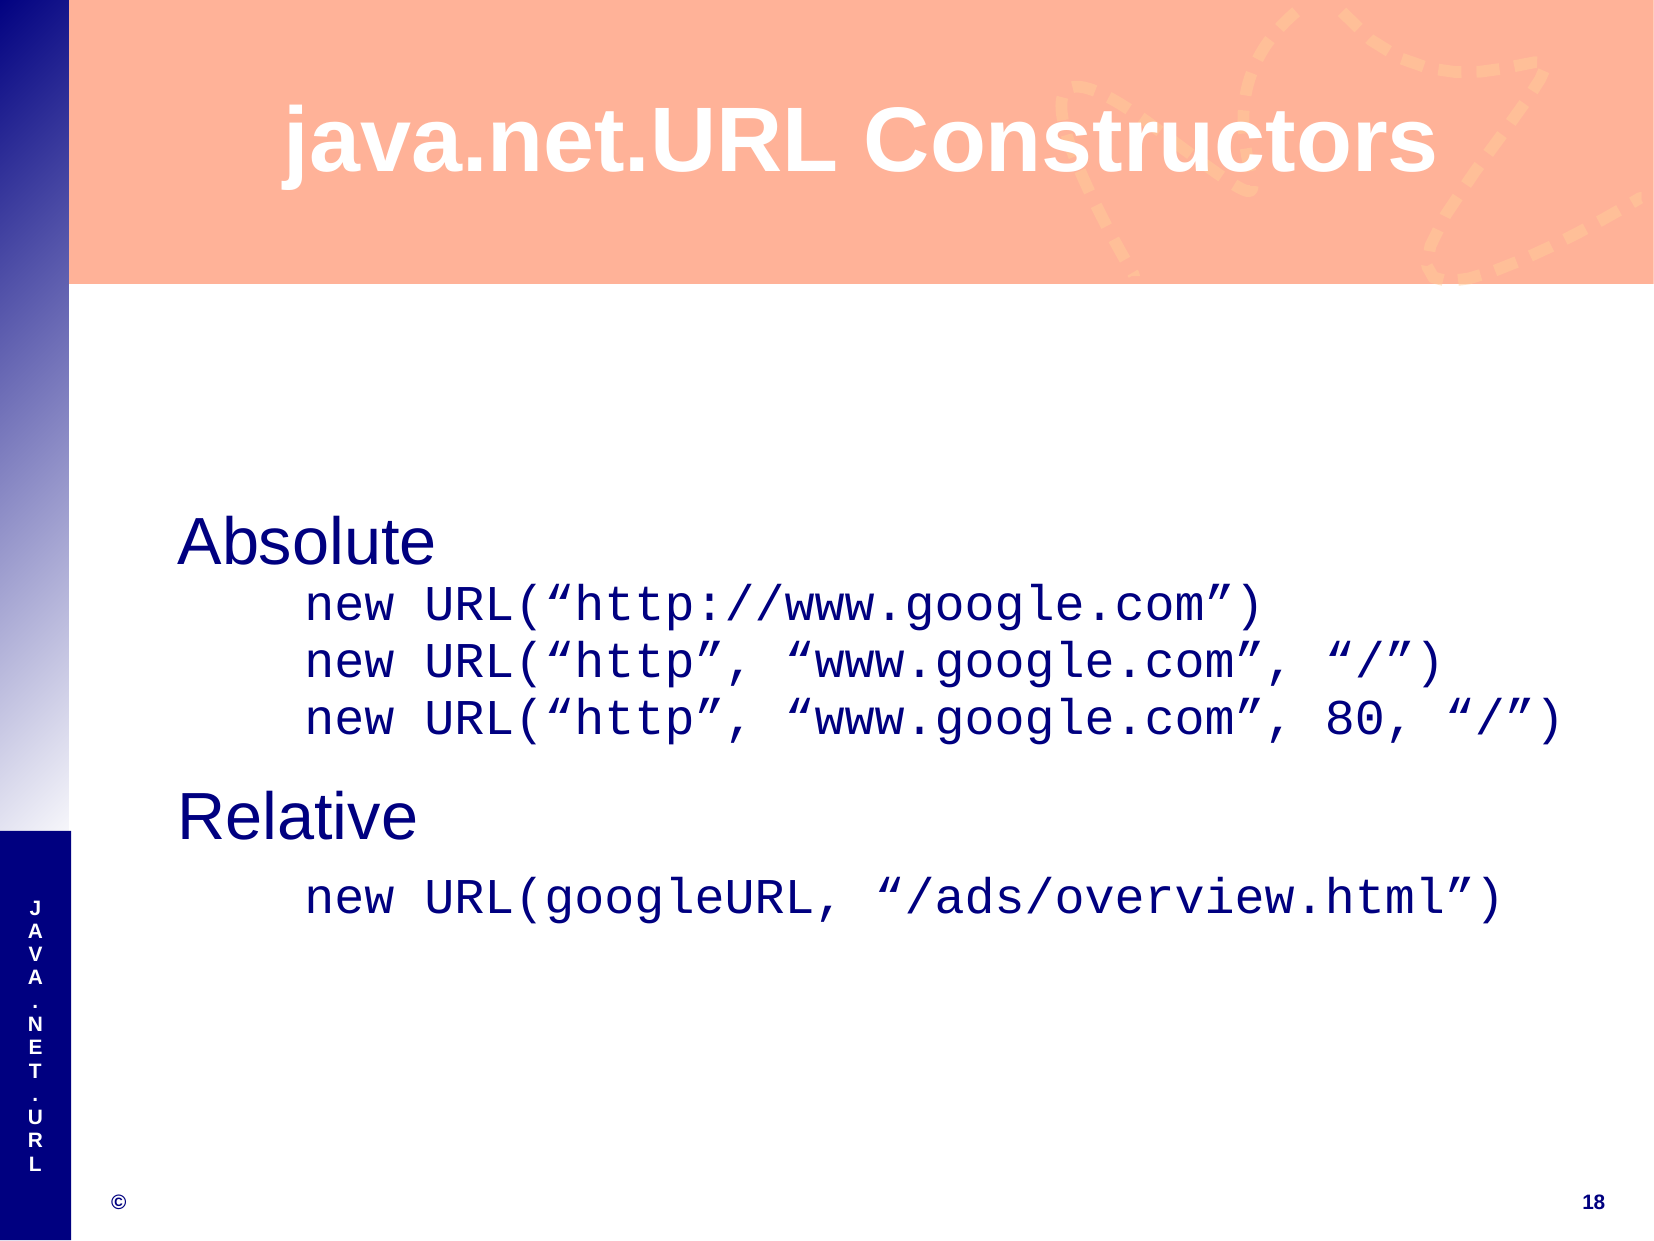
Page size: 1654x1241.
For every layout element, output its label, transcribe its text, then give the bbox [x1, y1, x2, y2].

list Absolute new URL(“http://www.google.com”) new URL(“http”, “www.google.com”, “/”) new URL(“http”, “www.google.com”, 80, “/”) Relative new URL(googleURL, “/ads/overview.html”) [159, 504, 1565, 929]
title java.net.URL Constructors [70, 36, 1654, 244]
text_box J A V A . N E T . U R L [0, 830, 71, 1241]
